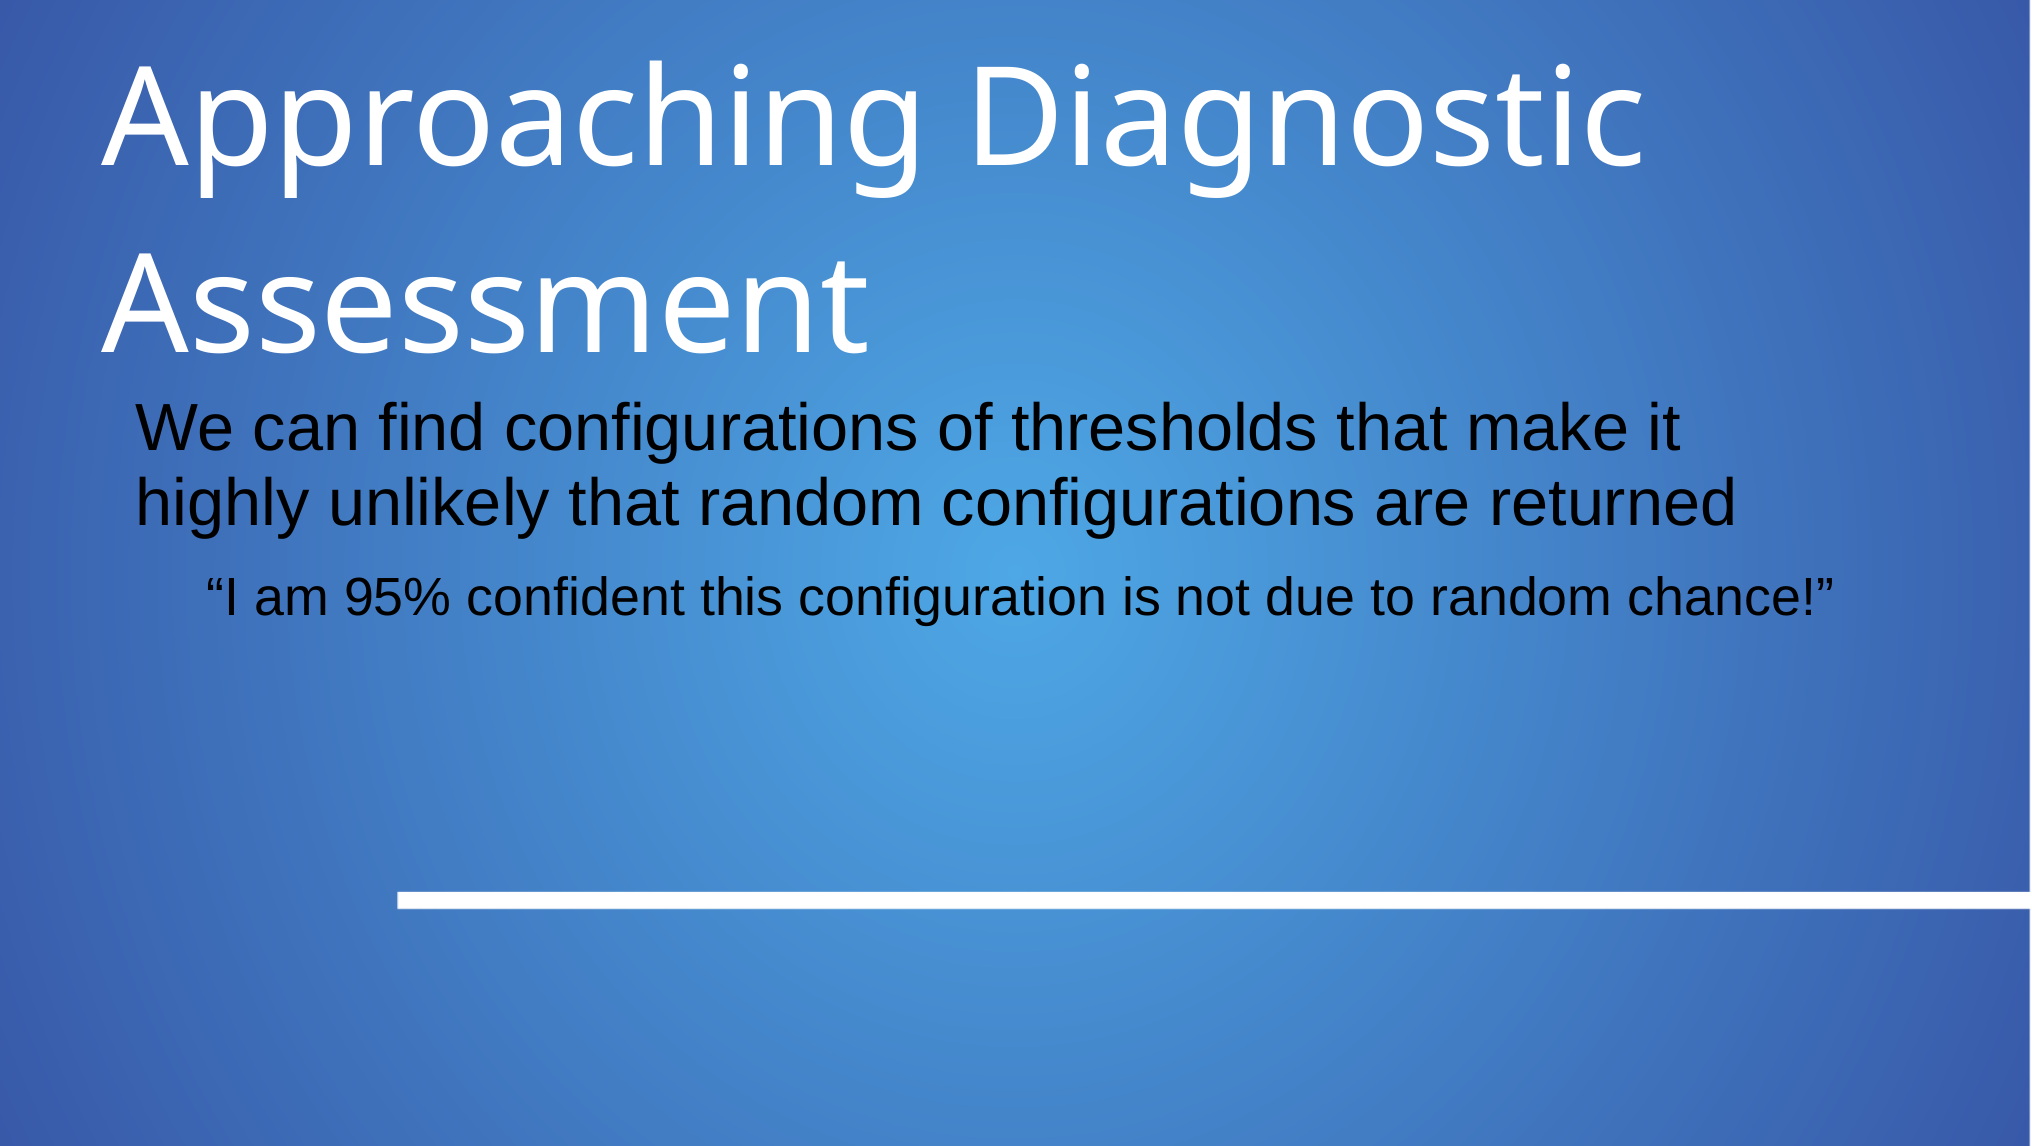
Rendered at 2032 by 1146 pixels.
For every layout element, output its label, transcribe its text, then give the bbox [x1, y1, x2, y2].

list We can find configurations of thresholds that make it highly unlikely that random configurations are returned “I am 95% confident this configuration is not due to random chance!” [65, 389, 1867, 945]
title Approaching Diagnostic Assessment [101, 45, 1930, 367]
picture [0, 0, 2032, 1146]
